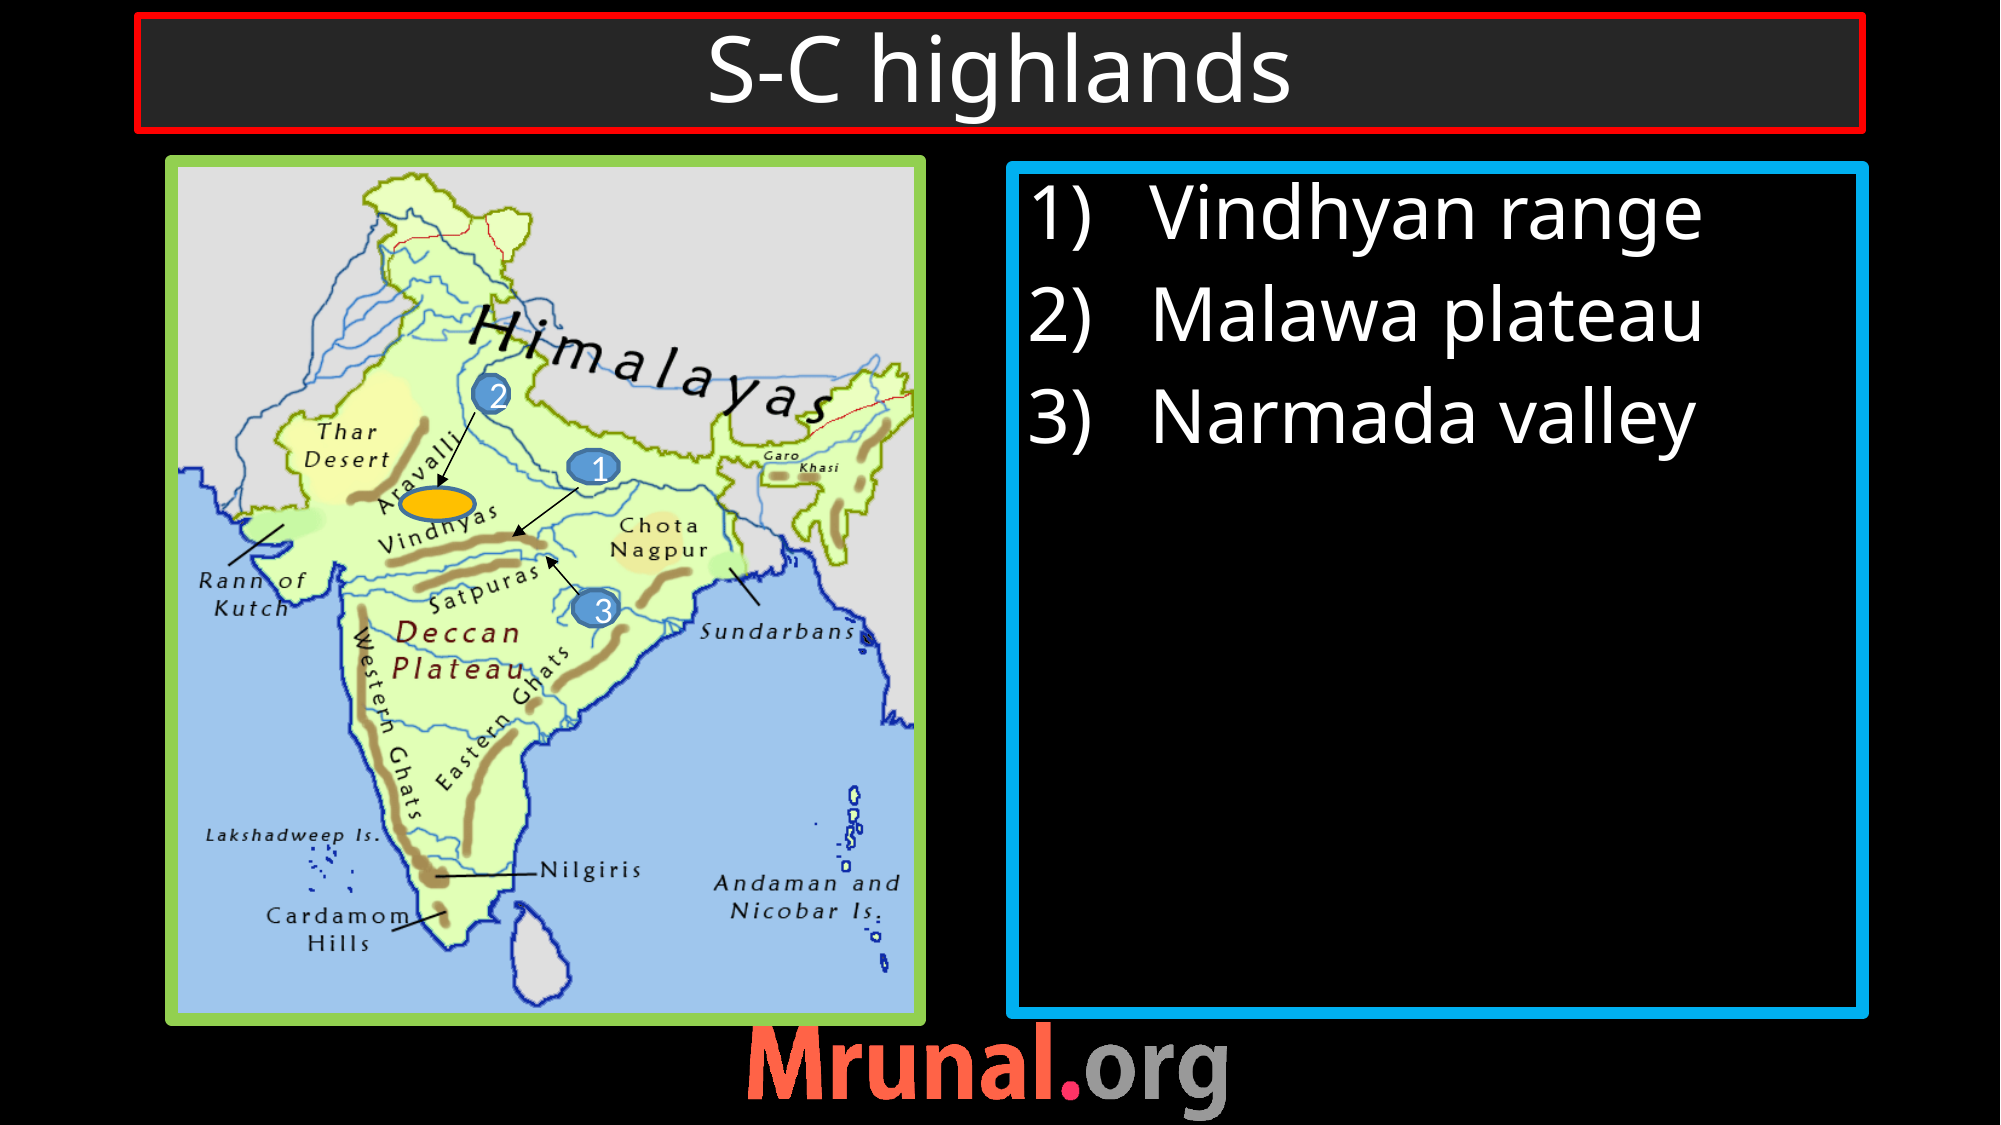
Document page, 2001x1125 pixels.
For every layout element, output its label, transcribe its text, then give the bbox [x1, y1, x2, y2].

picture [177, 167, 914, 1014]
text_box [399, 487, 475, 521]
text_box 1 [568, 449, 619, 484]
list Vindhyan range Malawa plateau Narmada valley [1012, 167, 1863, 1014]
title S-C highlands [137, 15, 1863, 131]
text_box 2 [473, 375, 509, 413]
text_box 3 [573, 590, 619, 627]
picture [741, 1005, 1230, 1125]
